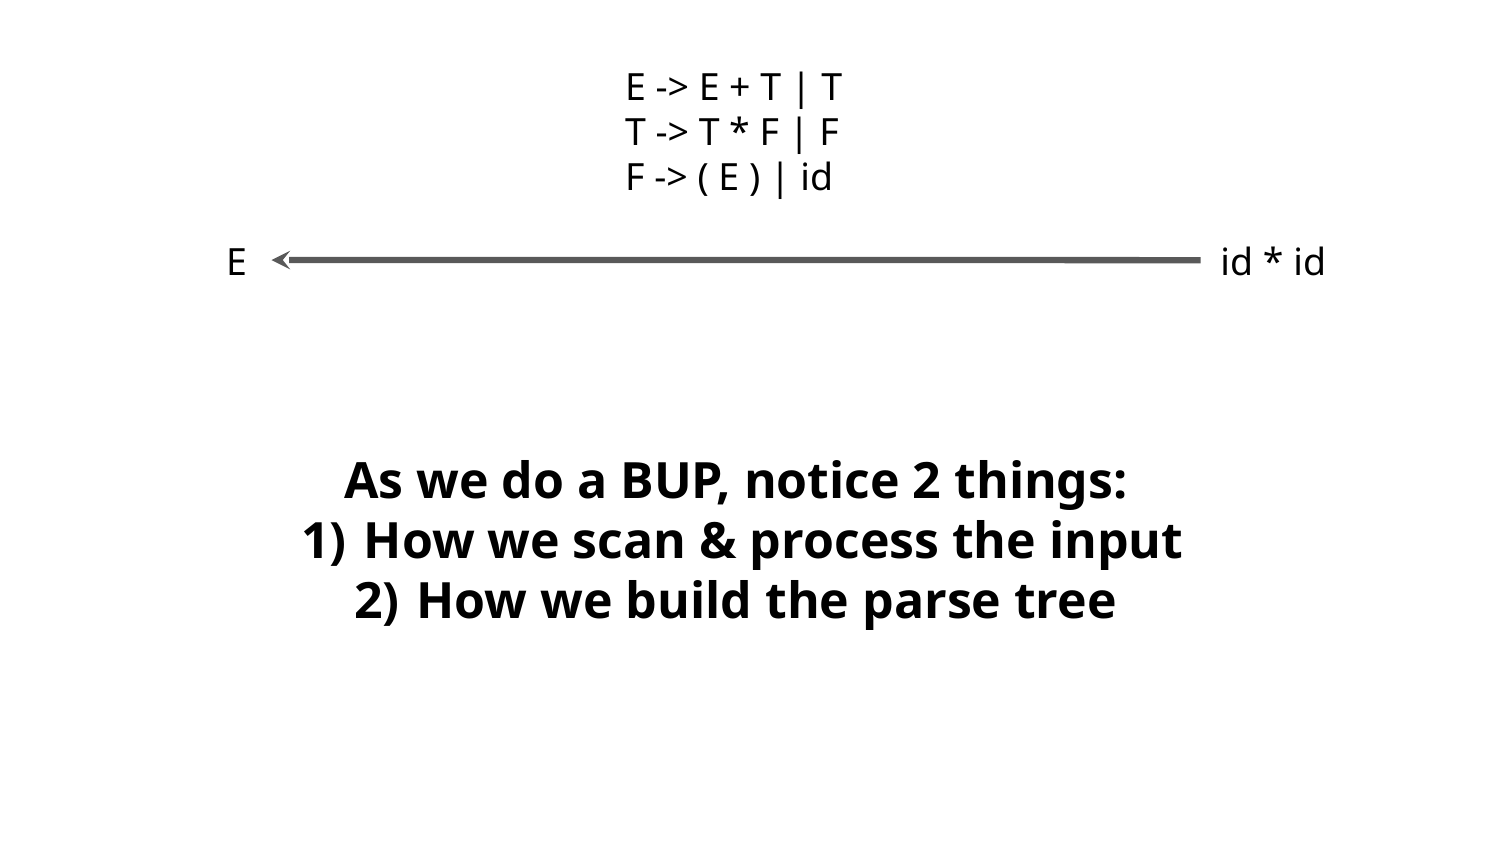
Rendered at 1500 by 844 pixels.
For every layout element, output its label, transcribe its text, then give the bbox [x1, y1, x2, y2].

text_box id * id [1200, 227, 1347, 293]
text_box As we do a BUP, notice 2 things: How we scan & process the input How we build the parse tree [271, 292, 1201, 785]
text_box E [201, 227, 272, 293]
text_box E -> E + T | T T -> T * F | F F -> ( E ) | id [610, 47, 961, 113]
